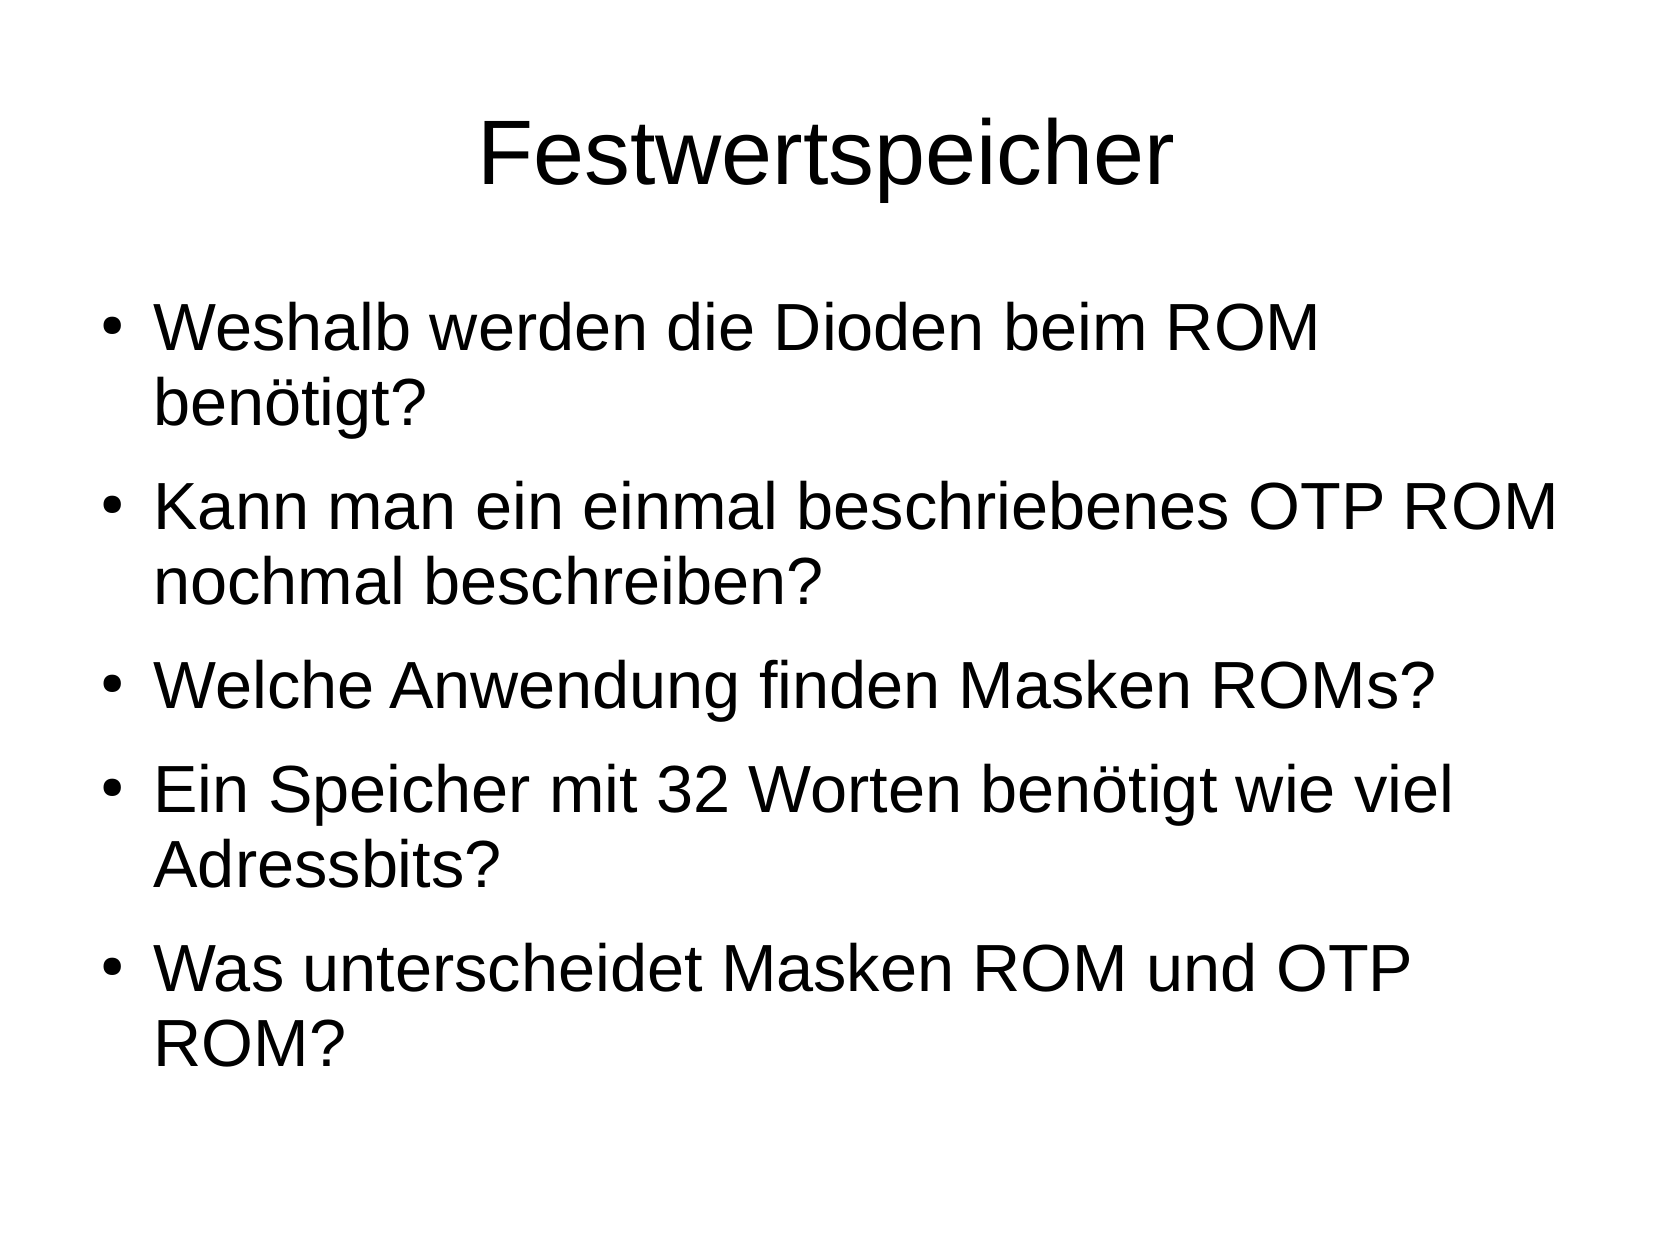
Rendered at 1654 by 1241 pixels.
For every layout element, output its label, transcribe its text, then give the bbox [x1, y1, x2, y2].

title Festwertspeicher [82, 49, 1571, 257]
list Weshalb werden die Dioden beim ROM benötigt? Kann man ein einmal beschriebenes OTP ROM nochmal beschreiben? Welche Anwendung finden Masken ROMs? Ein Speicher mit 32 Worten benötigt wie viel Adressbits? Was unterscheidet Masken ROM und OTP ROM? [82, 290, 1571, 1109]
